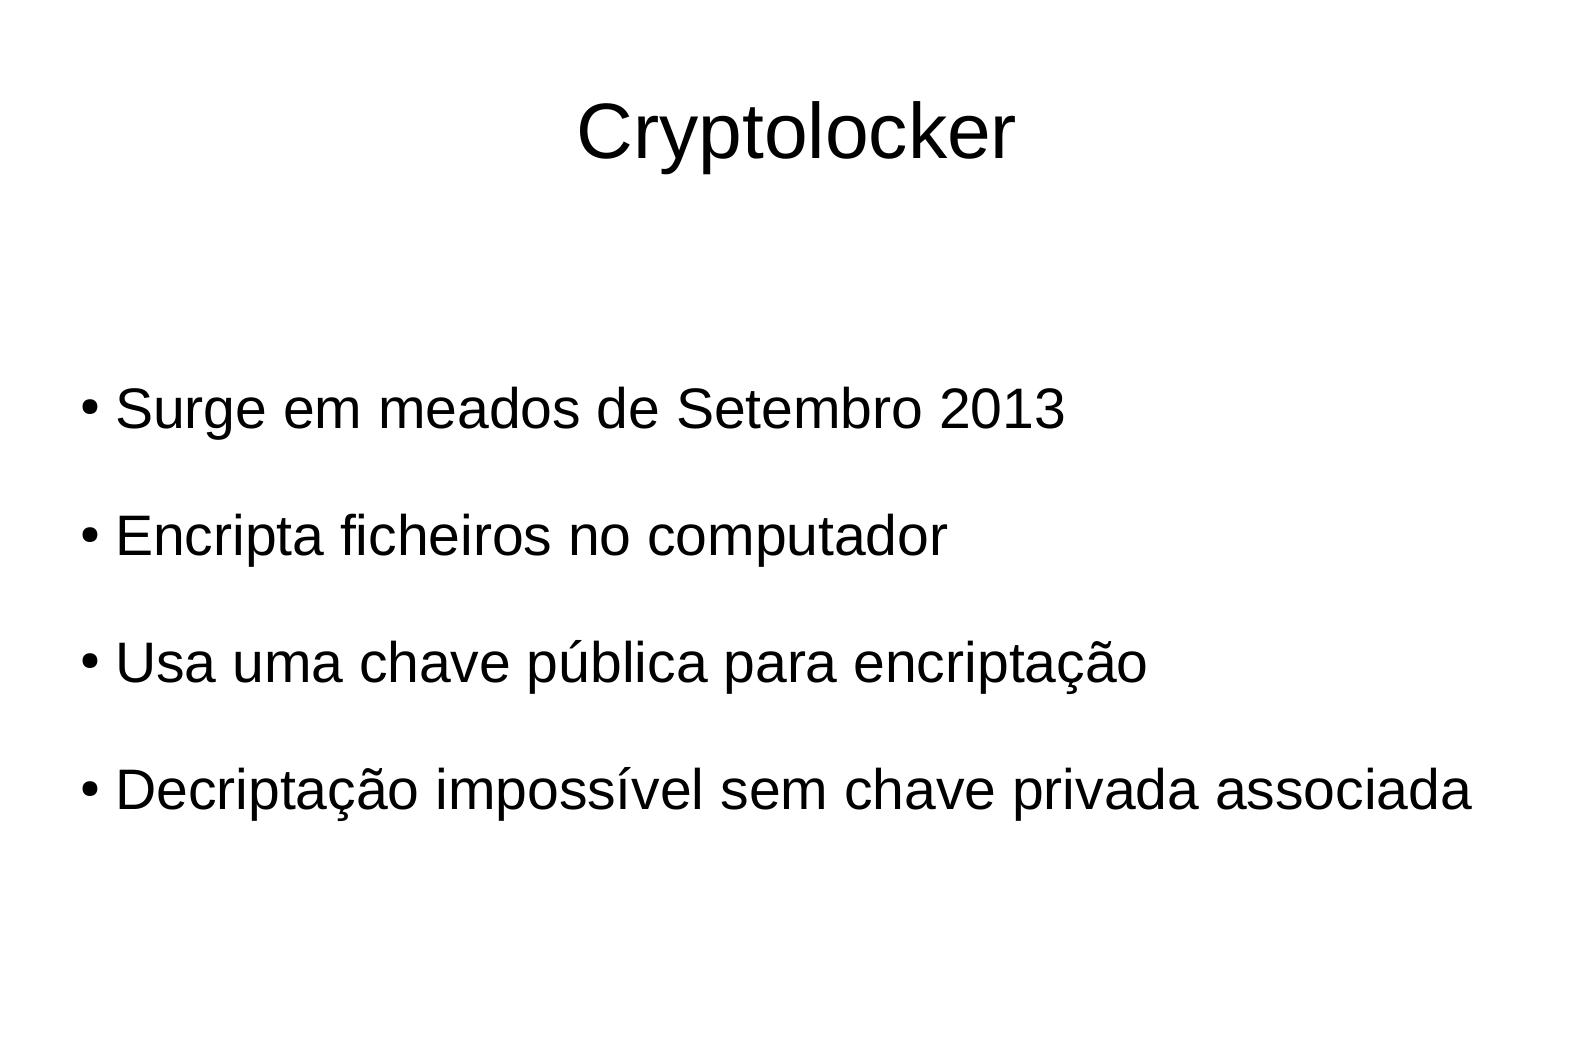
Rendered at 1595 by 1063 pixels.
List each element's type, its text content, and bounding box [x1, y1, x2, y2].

title Cryptolocker [79, 42, 1515, 220]
subtitle Surge em meados de Setembro 2013 Encripta ficheiros no computador Usa uma chave pública para encriptação Decriptação impossível sem chave privada associada [79, 248, 1515, 951]
